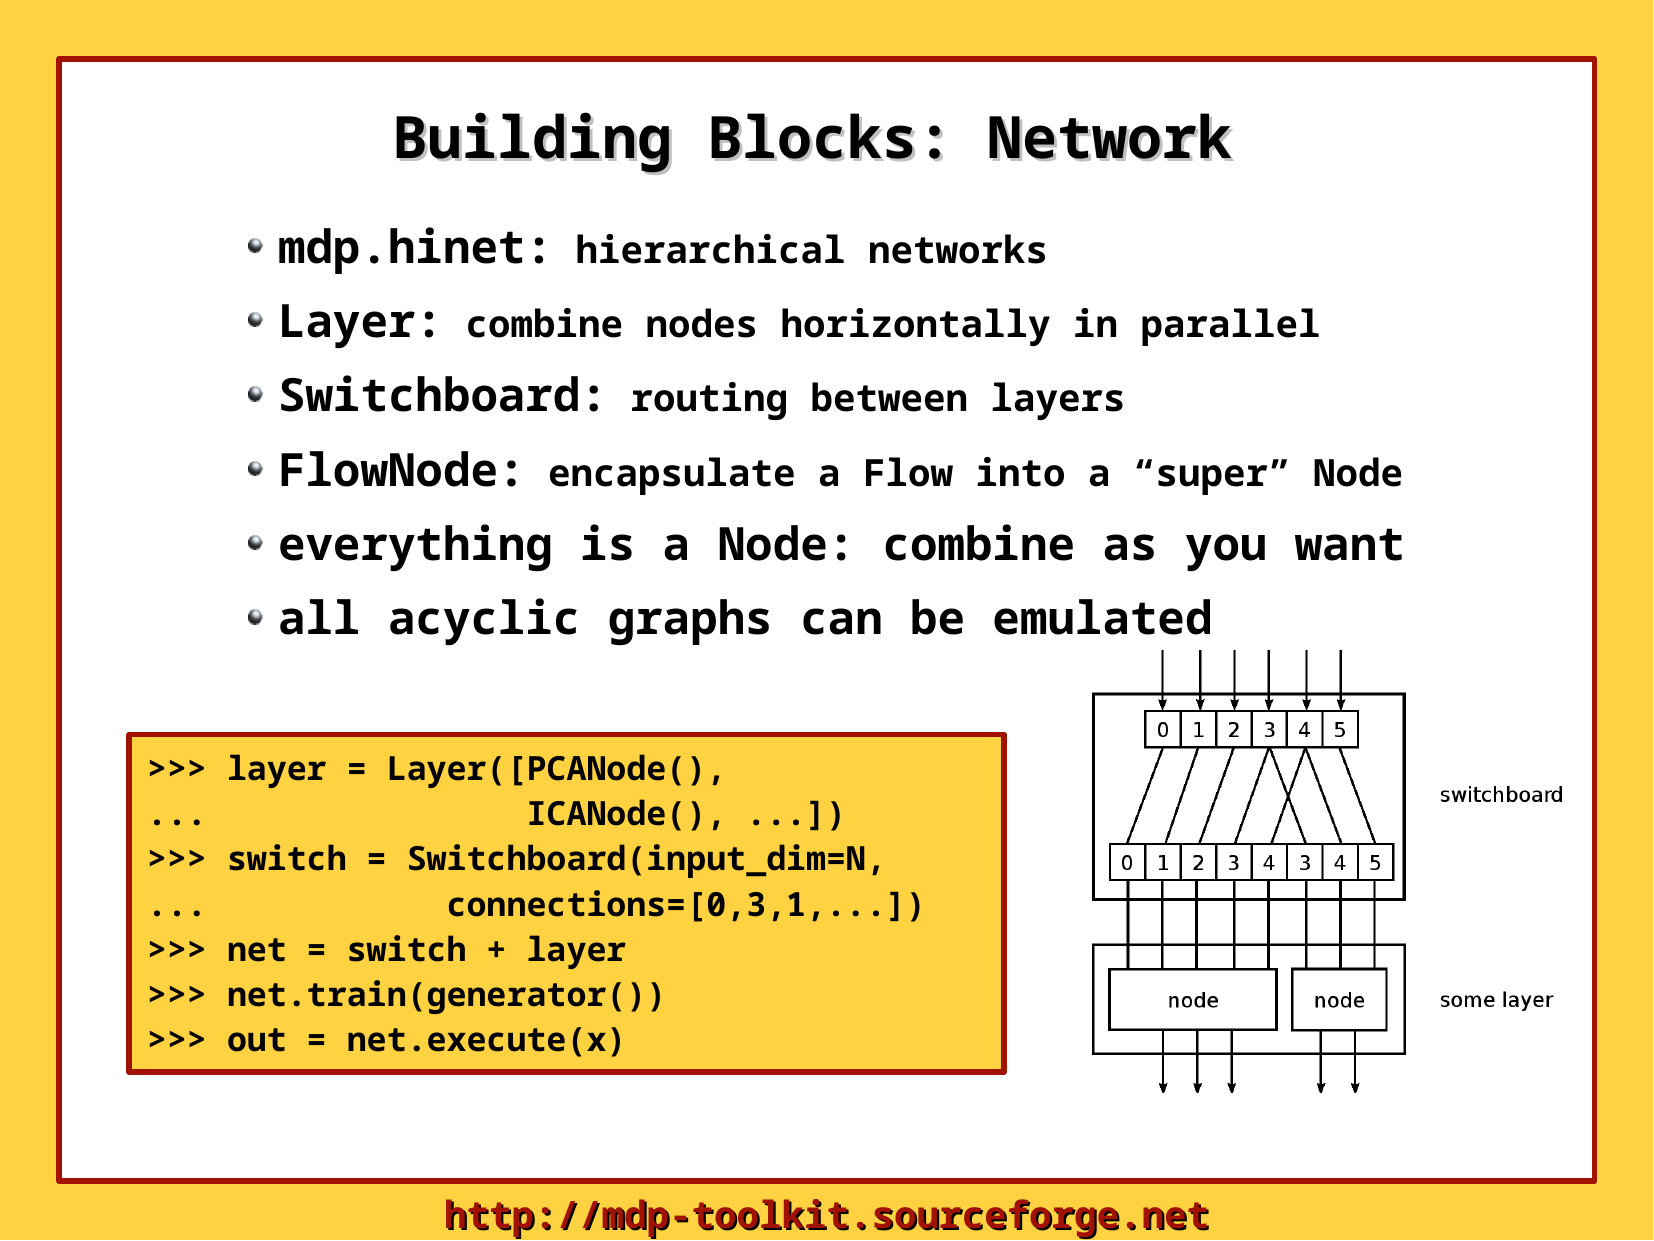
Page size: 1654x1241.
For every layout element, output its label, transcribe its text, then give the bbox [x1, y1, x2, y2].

picture [1092, 649, 1565, 1093]
text_box >>> layer = Layer([PCANode(), ... ICANode(), ...]) >>> switch = Switchboard(input_dim=N, ... connections=[0,3,1,...]) >>> net = switch + layer >>> net.train(generator()) >>> out = net.execute(x) [129, 734, 1004, 1034]
text_box mdp.hinet: hierarchical networks Layer: combine nodes horizontally in parallel Switchboard: routing between layers FlowNode: encapsulate a Flow into a “super” Node everything is a Node: combine as you want all acyclic graphs can be emulated [233, 206, 1421, 608]
picture [248, 609, 263, 625]
text_box Building Blocks: Network [88, 88, 1536, 173]
